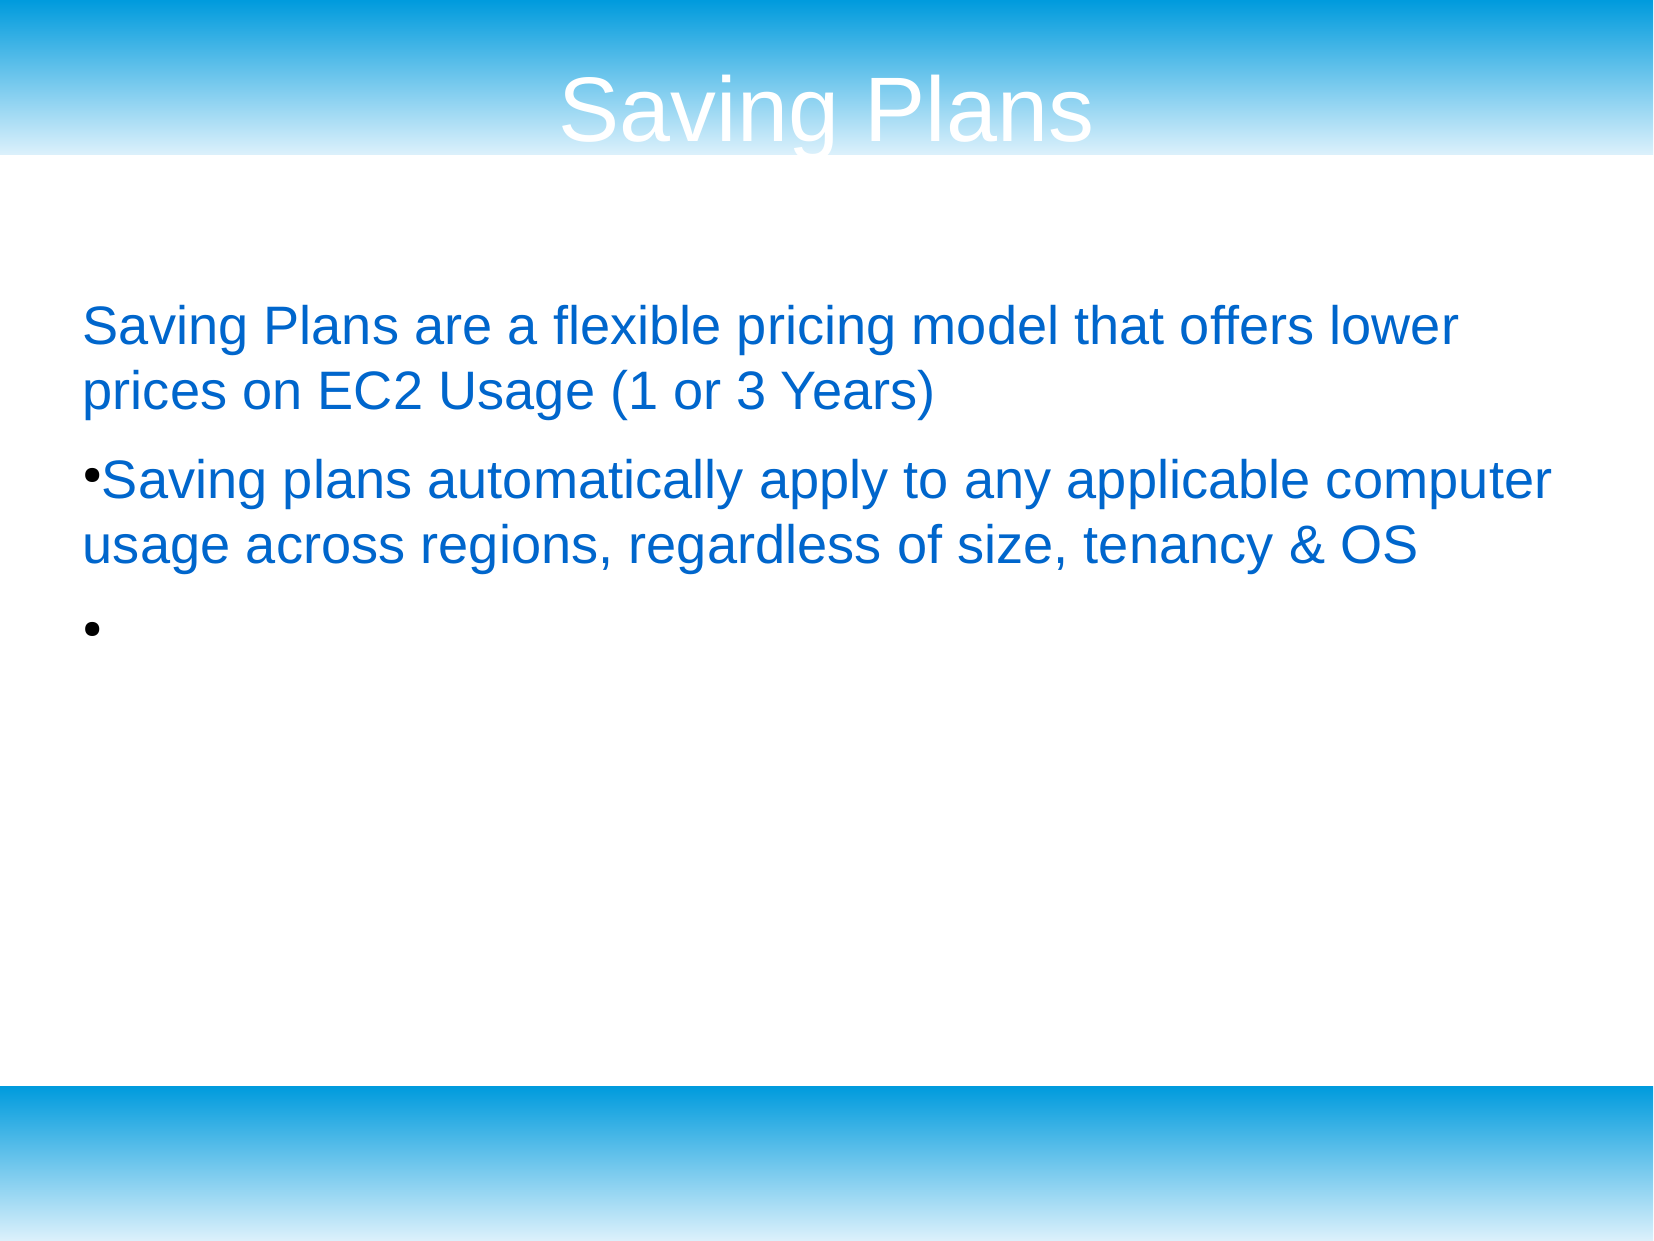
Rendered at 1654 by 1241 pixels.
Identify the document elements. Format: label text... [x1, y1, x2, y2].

title Saving Plans [82, 49, 1571, 155]
list Saving Plans are a flexible pricing model that offers lower prices on EC2 Usage (1 or 3 Years) Saving plans automatically apply to any applicable computer usage across regions, regardless of size, tenancy & OS [82, 290, 1571, 1010]
